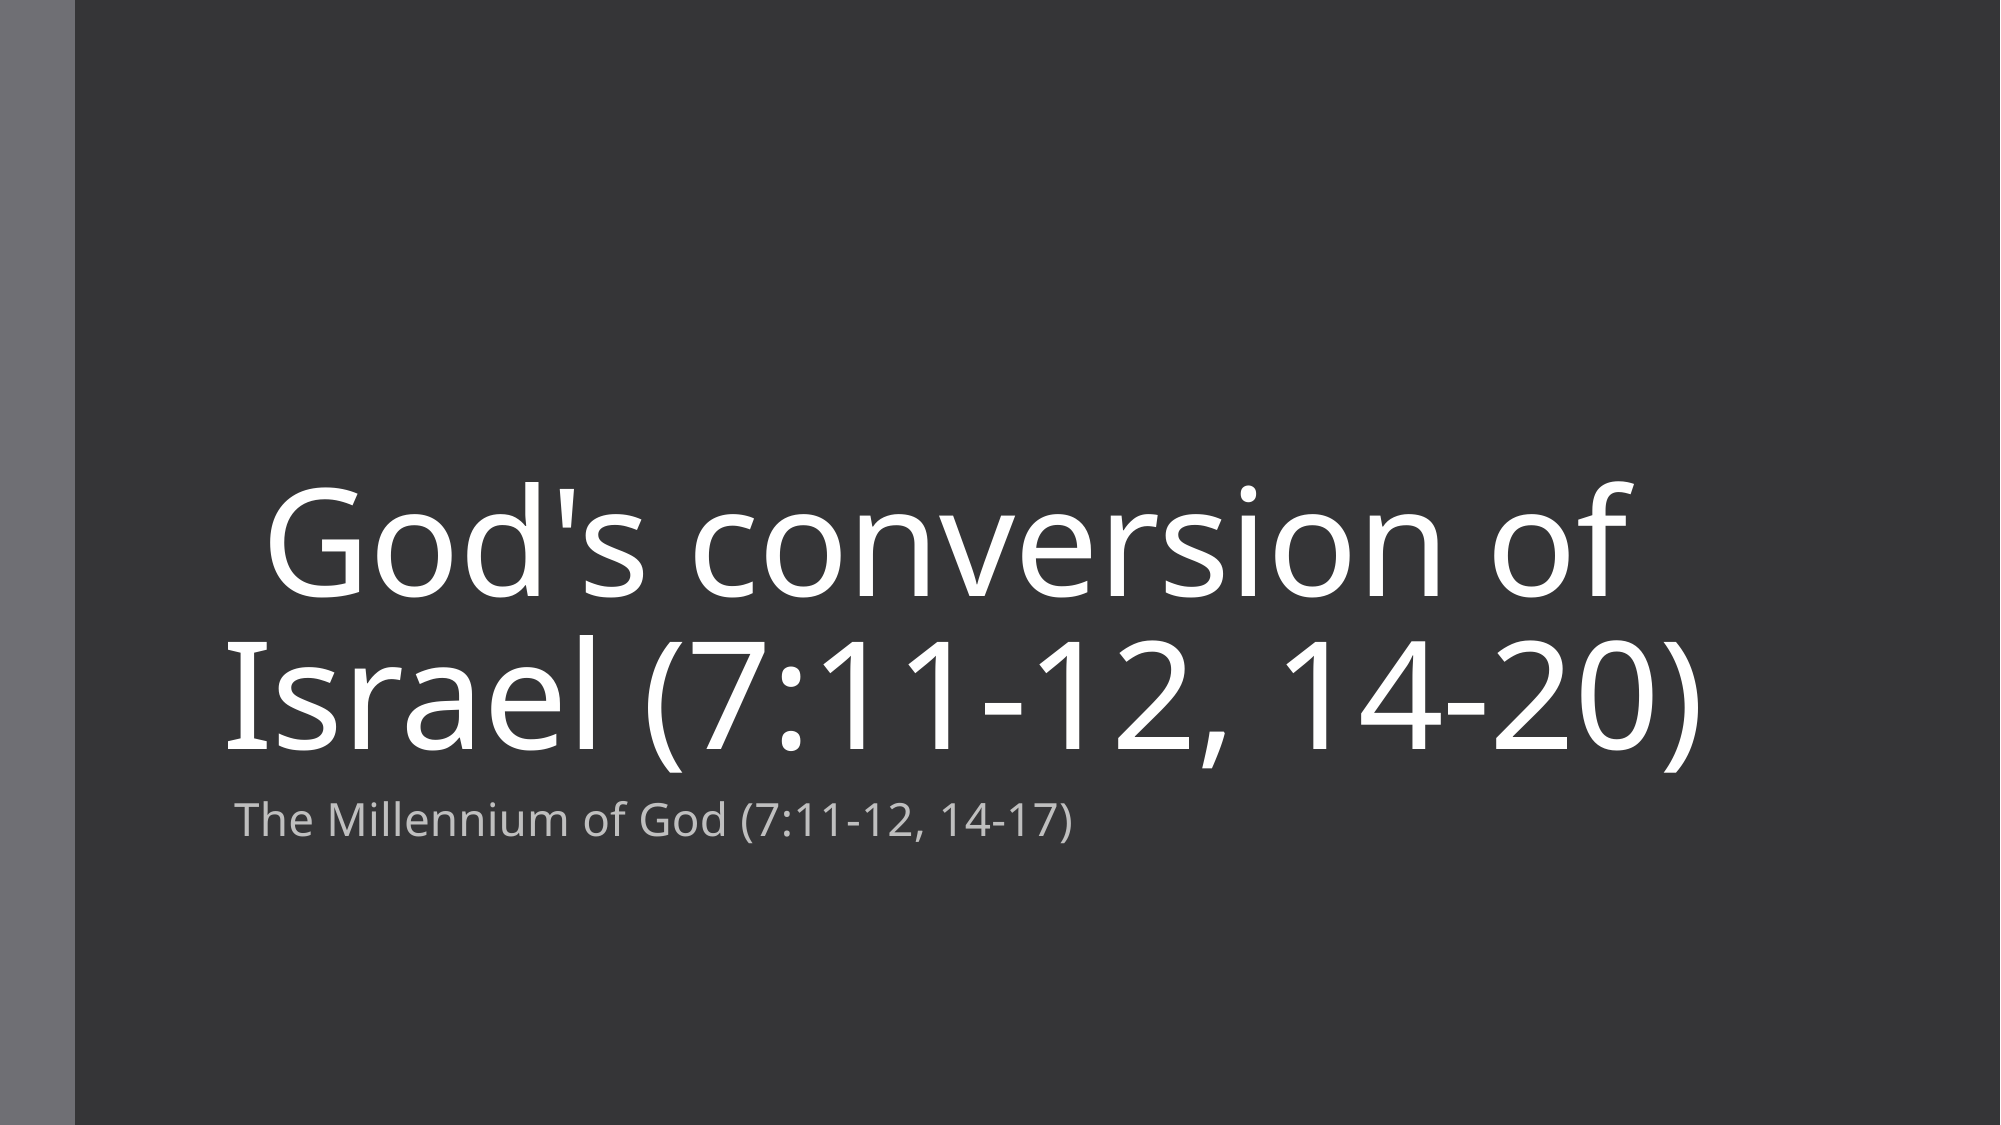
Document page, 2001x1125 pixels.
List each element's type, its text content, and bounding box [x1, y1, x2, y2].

title God's conversion of Israel (7:11-12, 14-20) [206, 124, 1752, 787]
subtitle The Millennium of God (7:11-12, 14-17) [206, 787, 1752, 1066]
